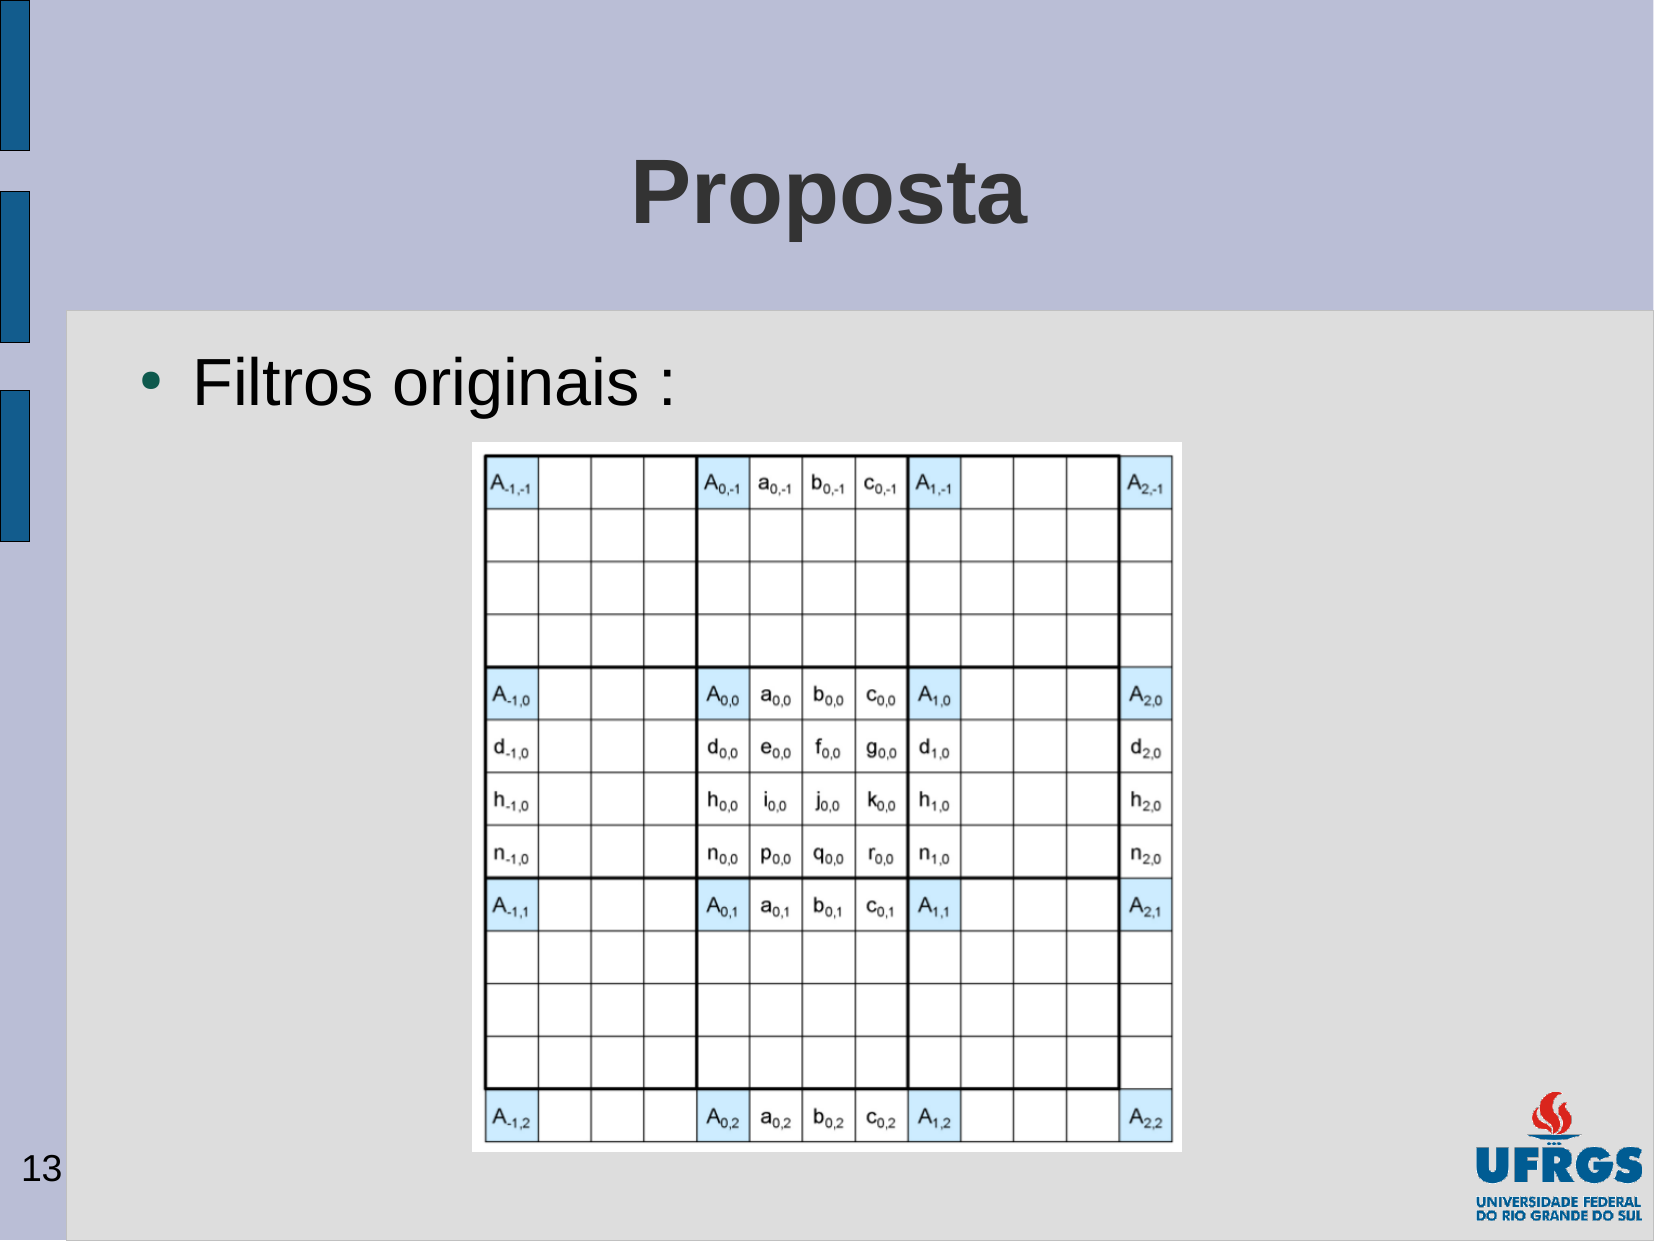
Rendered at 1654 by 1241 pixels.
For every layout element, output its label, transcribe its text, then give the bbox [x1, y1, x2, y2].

picture [472, 442, 1182, 1152]
list Filtros originais : [121, 344, 1534, 1064]
picture [1476, 1092, 1642, 1221]
title Proposta [123, 88, 1536, 296]
